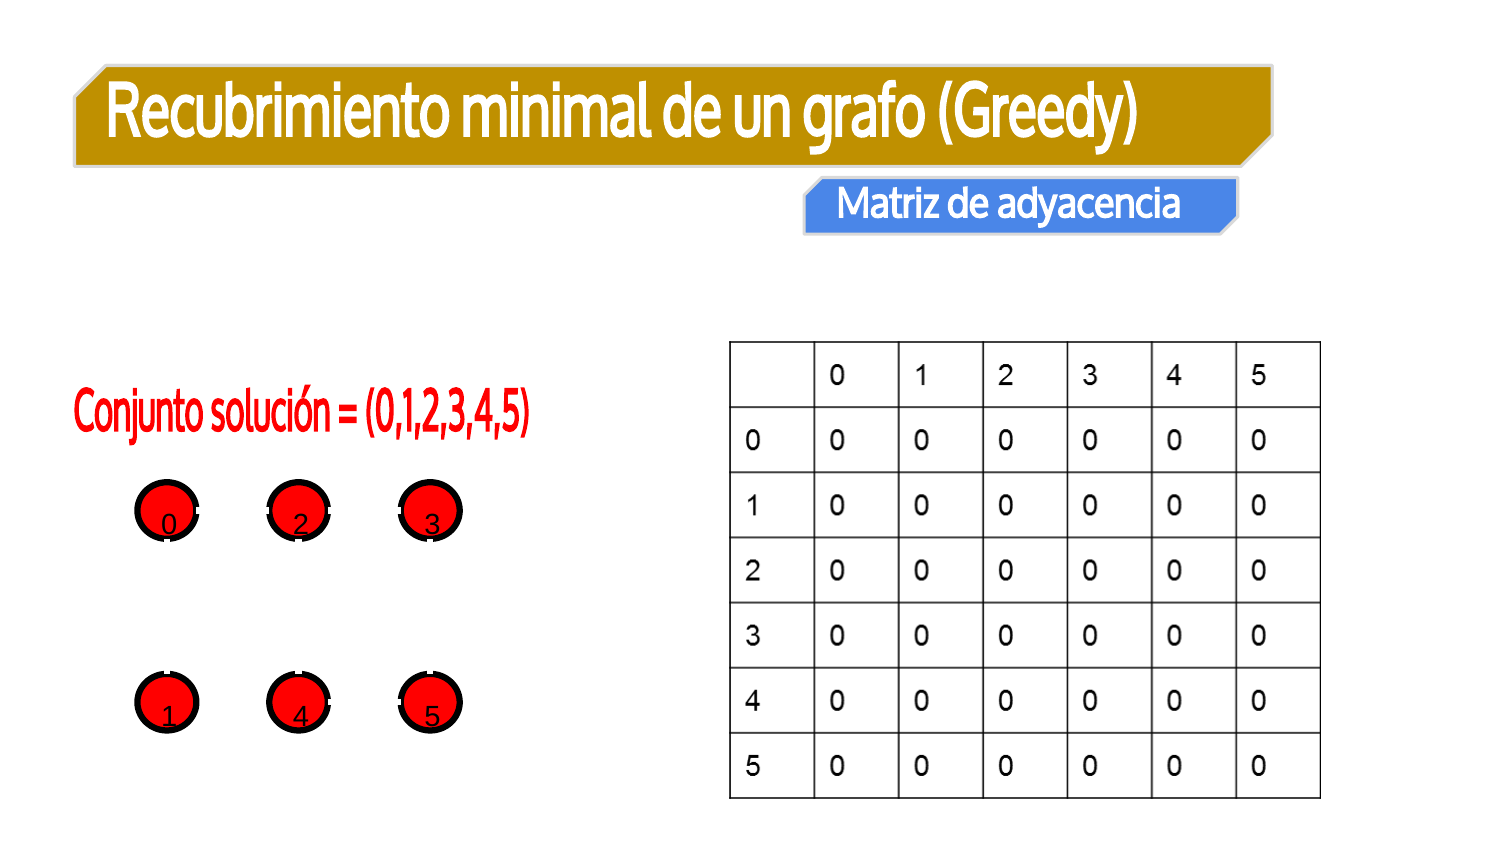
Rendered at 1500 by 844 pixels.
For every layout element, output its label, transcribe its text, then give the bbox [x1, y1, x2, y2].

text_box [211, 398, 225, 433]
text_box 2 [269, 482, 328, 539]
text_box [339, 404, 357, 412]
text_box 1 [137, 674, 197, 731]
text_box [415, 422, 421, 440]
text_box [441, 422, 447, 440]
text_box [139, 398, 155, 433]
text_box [375, 387, 394, 433]
text_box [422, 387, 439, 432]
text_box [226, 398, 244, 433]
text_box [520, 387, 529, 438]
text_box [271, 398, 293, 433]
text_box [94, 398, 113, 433]
text_box [74, 65, 1273, 167]
text_box [474, 387, 493, 432]
text_box [466, 422, 473, 440]
text_box [294, 384, 330, 433]
text_box [132, 387, 137, 396]
text_box [339, 416, 357, 424]
text_box [804, 177, 1238, 235]
text_box [448, 387, 465, 433]
text_box [74, 387, 95, 433]
text_box 4 [269, 674, 328, 731]
text_box 5 [400, 673, 460, 731]
text_box [494, 422, 500, 440]
text_box 0 [137, 482, 197, 539]
text_box [246, 387, 270, 433]
text_box [114, 398, 130, 432]
text_box [502, 387, 519, 433]
text_box [185, 398, 203, 433]
picture [729, 341, 1321, 800]
text_box 3 [400, 482, 460, 539]
text_box [287, 387, 293, 396]
text_box [396, 422, 402, 440]
text_box [366, 387, 375, 438]
text_box [402, 387, 412, 432]
text_box [156, 388, 186, 433]
text_box [128, 398, 137, 446]
